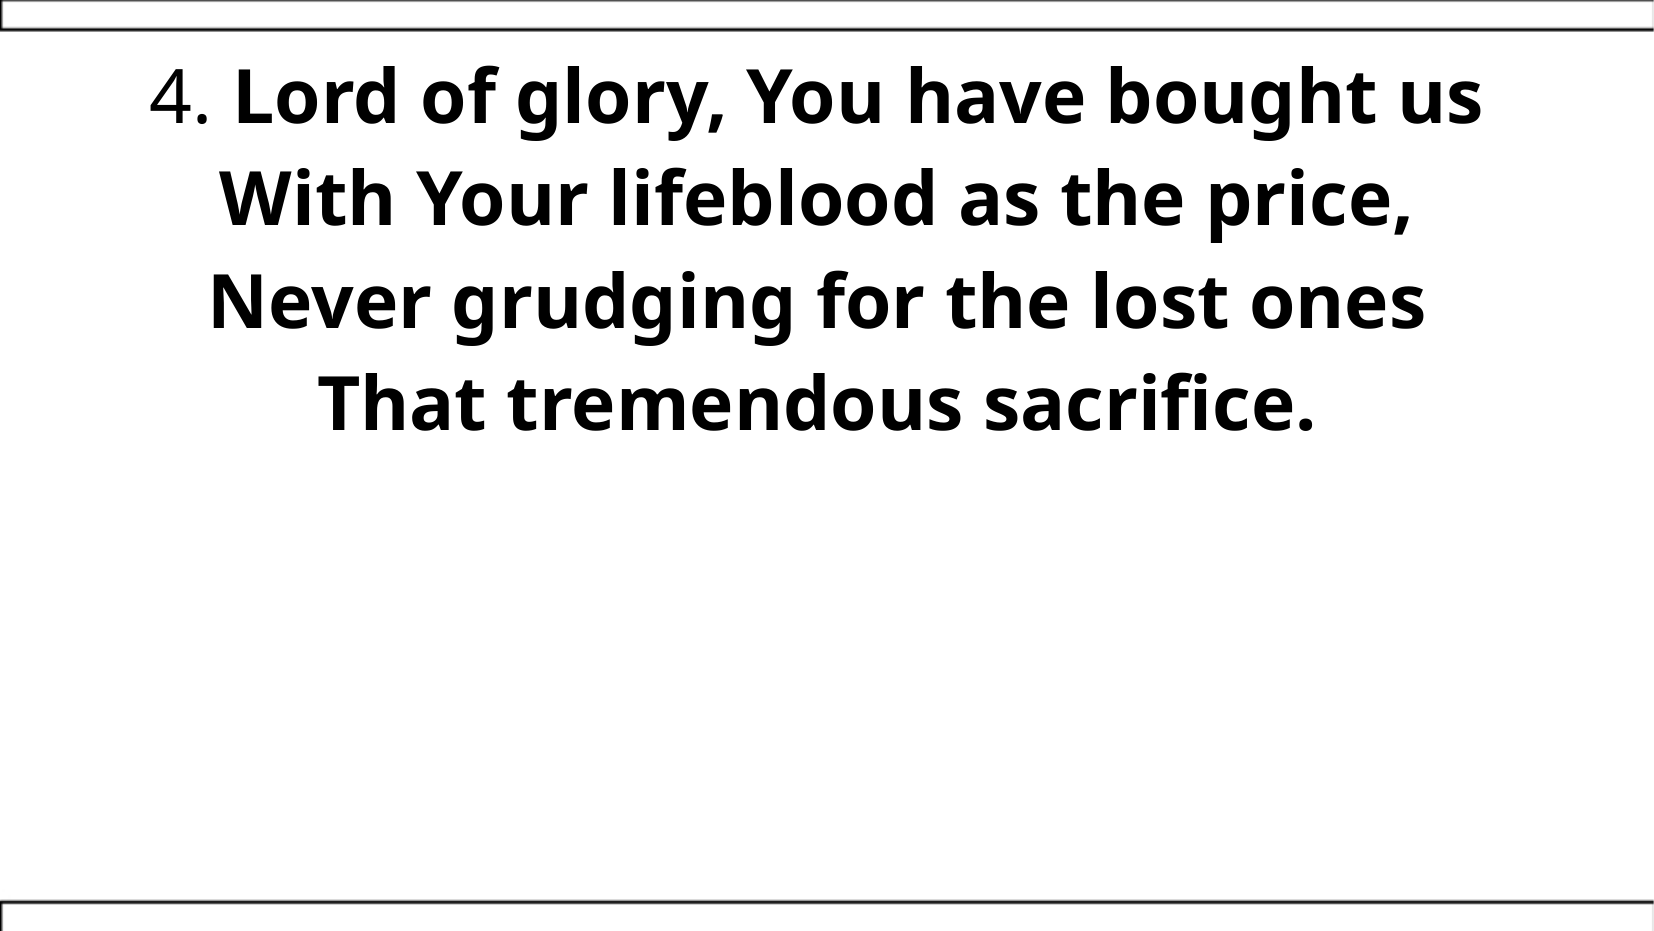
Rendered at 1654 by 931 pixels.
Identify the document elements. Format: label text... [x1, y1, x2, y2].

text_box 4. Lord of glory, You have bought us With Your lifeblood as the price, Never grudging for the lost ones That tremendous sacrifice. [90, 35, 1546, 451]
picture [0, 0, 1654, 931]
